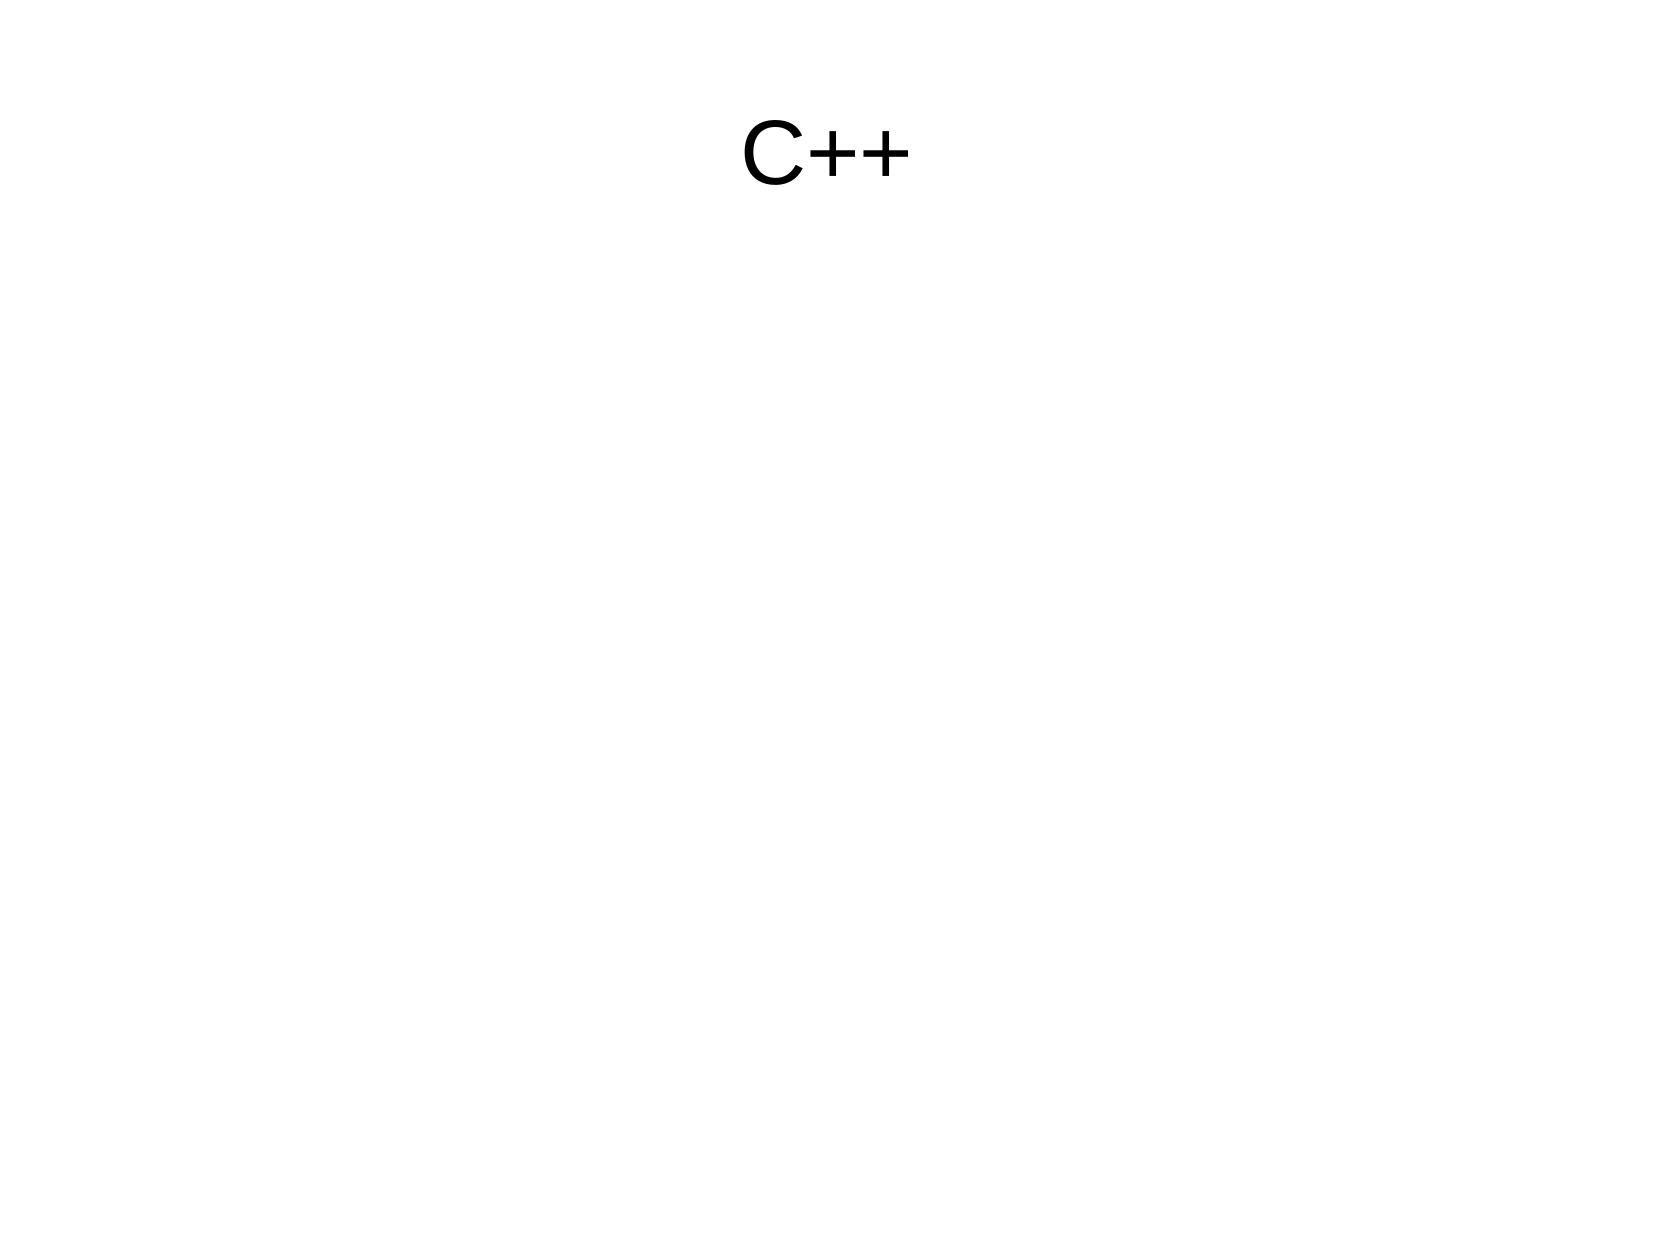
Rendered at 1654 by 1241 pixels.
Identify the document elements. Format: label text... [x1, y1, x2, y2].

title C++ [82, 49, 1571, 257]
